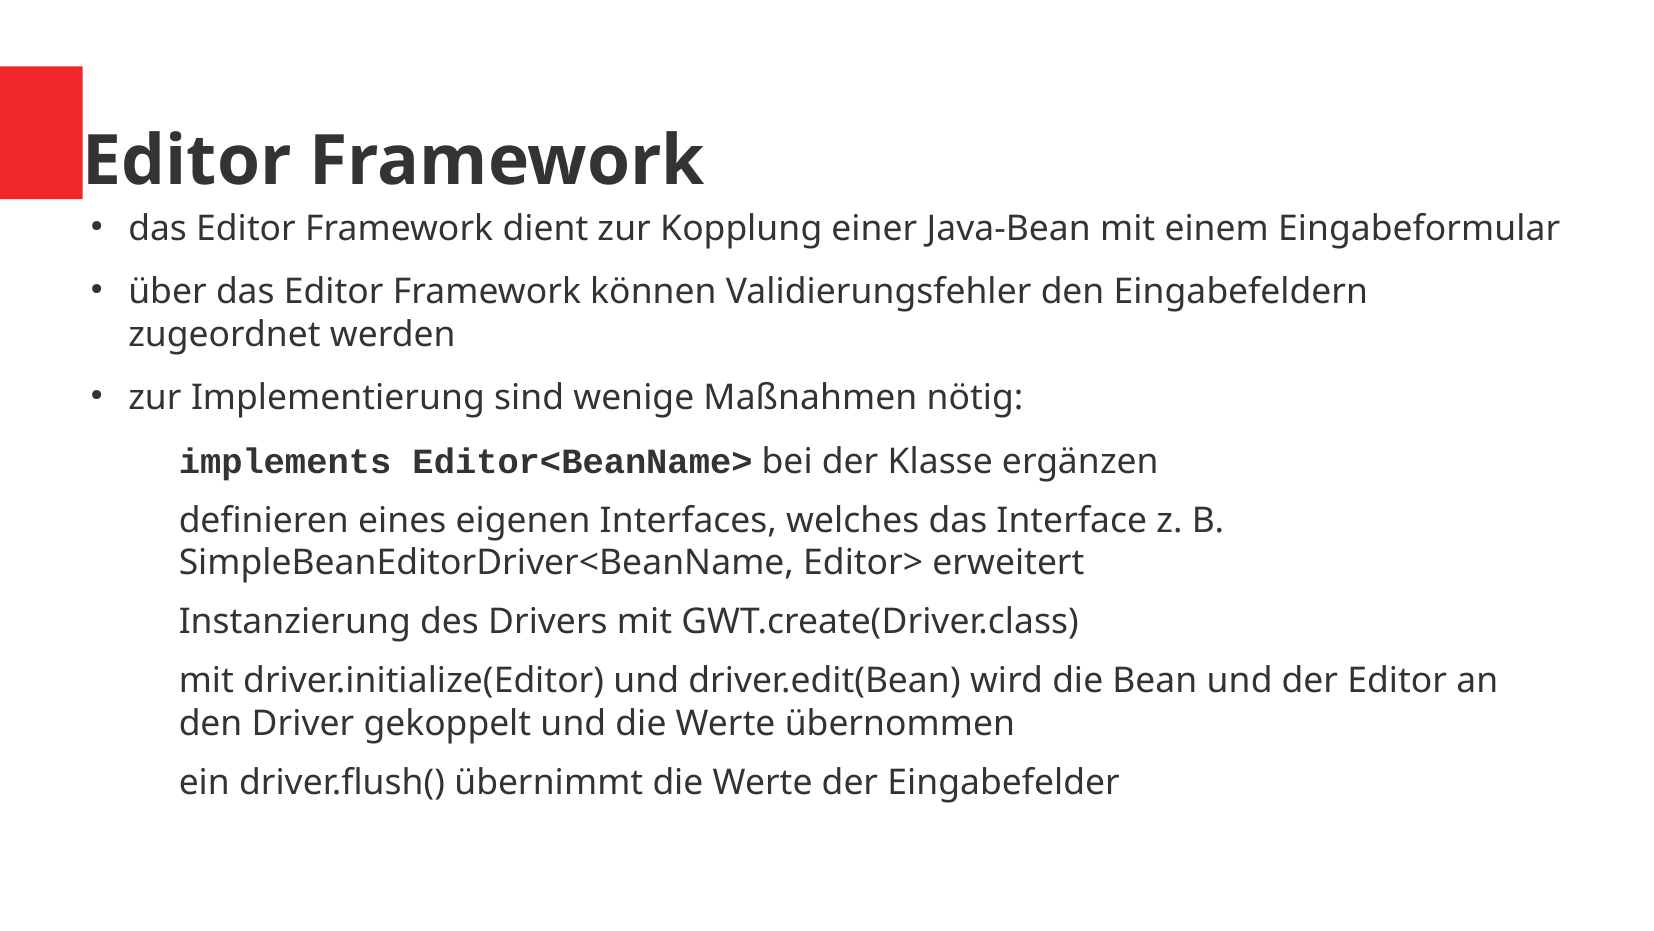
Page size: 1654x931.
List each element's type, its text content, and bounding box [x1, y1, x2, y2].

title Editor Framework [82, 33, 1571, 196]
list das Editor Framework dient zur Kopplung einer Java-Bean mit einem Eingabeformular über das Editor Framework können Validierungsfehler den Eingabefeldern zugeordnet werden zur Implementierung sind wenige Maßnahmen nötig: implements Editor<BeanName> bei der Klasse ergänzen definieren eines eigenen Interfaces, welches das Interface z. B. SimpleBeanEditorDriver<BeanName, Editor> erweitert Instanzierung des Drivers mit GWT.create(Driver.class) mit driver.initialize(Editor) und driver.edit(Bean) wird die Bean und der Editor an den Driver gekoppelt und die Werte übernommen ein driver.flush() übernimmt die Werte der Eingabefelder [78, 205, 1567, 815]
